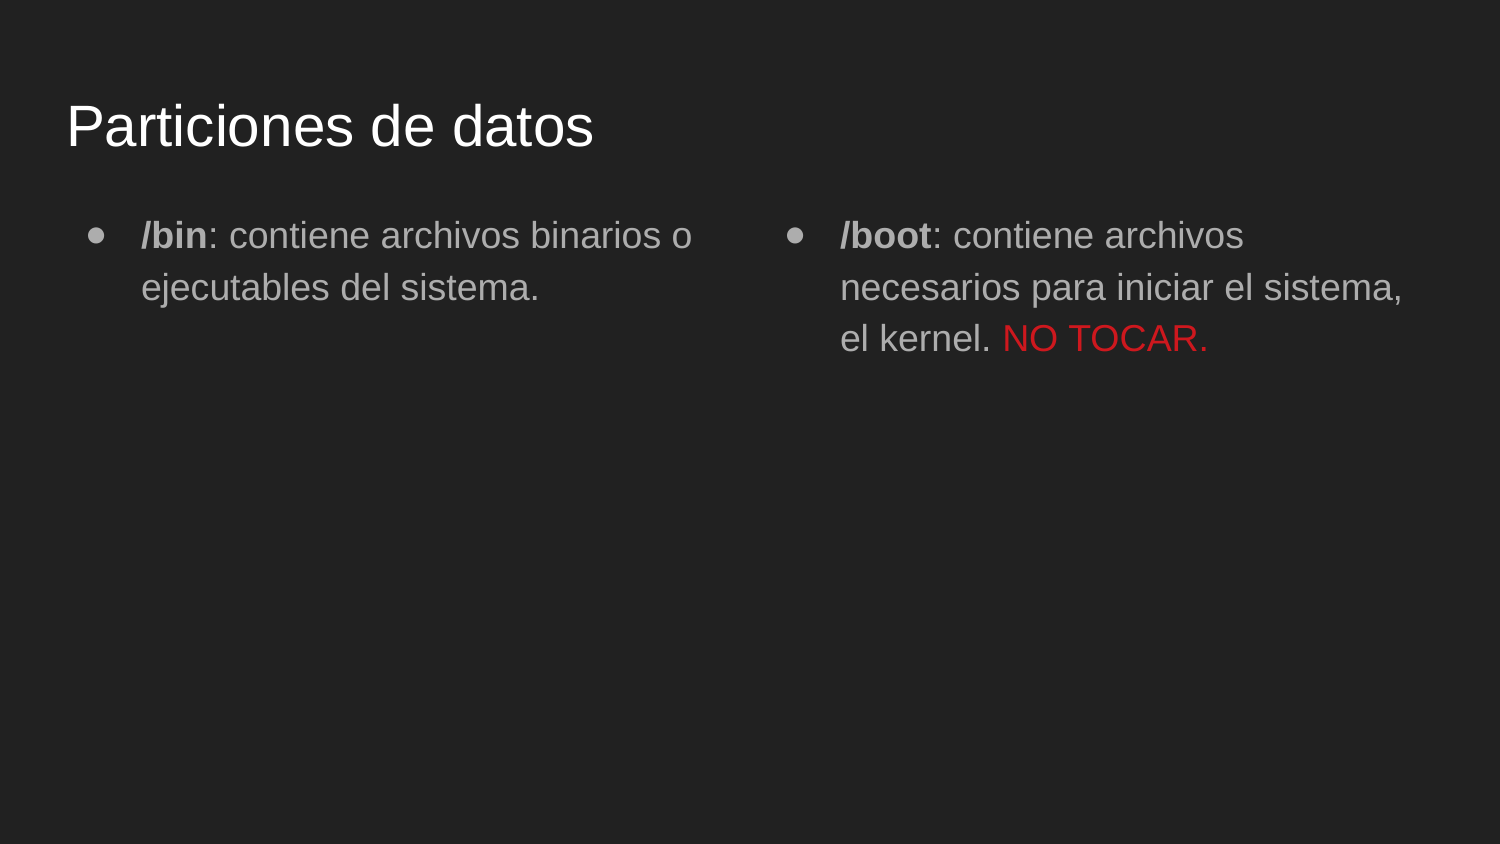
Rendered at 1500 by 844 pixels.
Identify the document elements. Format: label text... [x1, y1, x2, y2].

title Particiones de datos [51, 72, 1449, 167]
list /boot: contiene archivos necesarios para iniciar el sistema, el kernel. NO TOCAR. [750, 189, 1449, 750]
list /bin: contiene archivos binarios o ejecutables del sistema. [51, 189, 750, 750]
